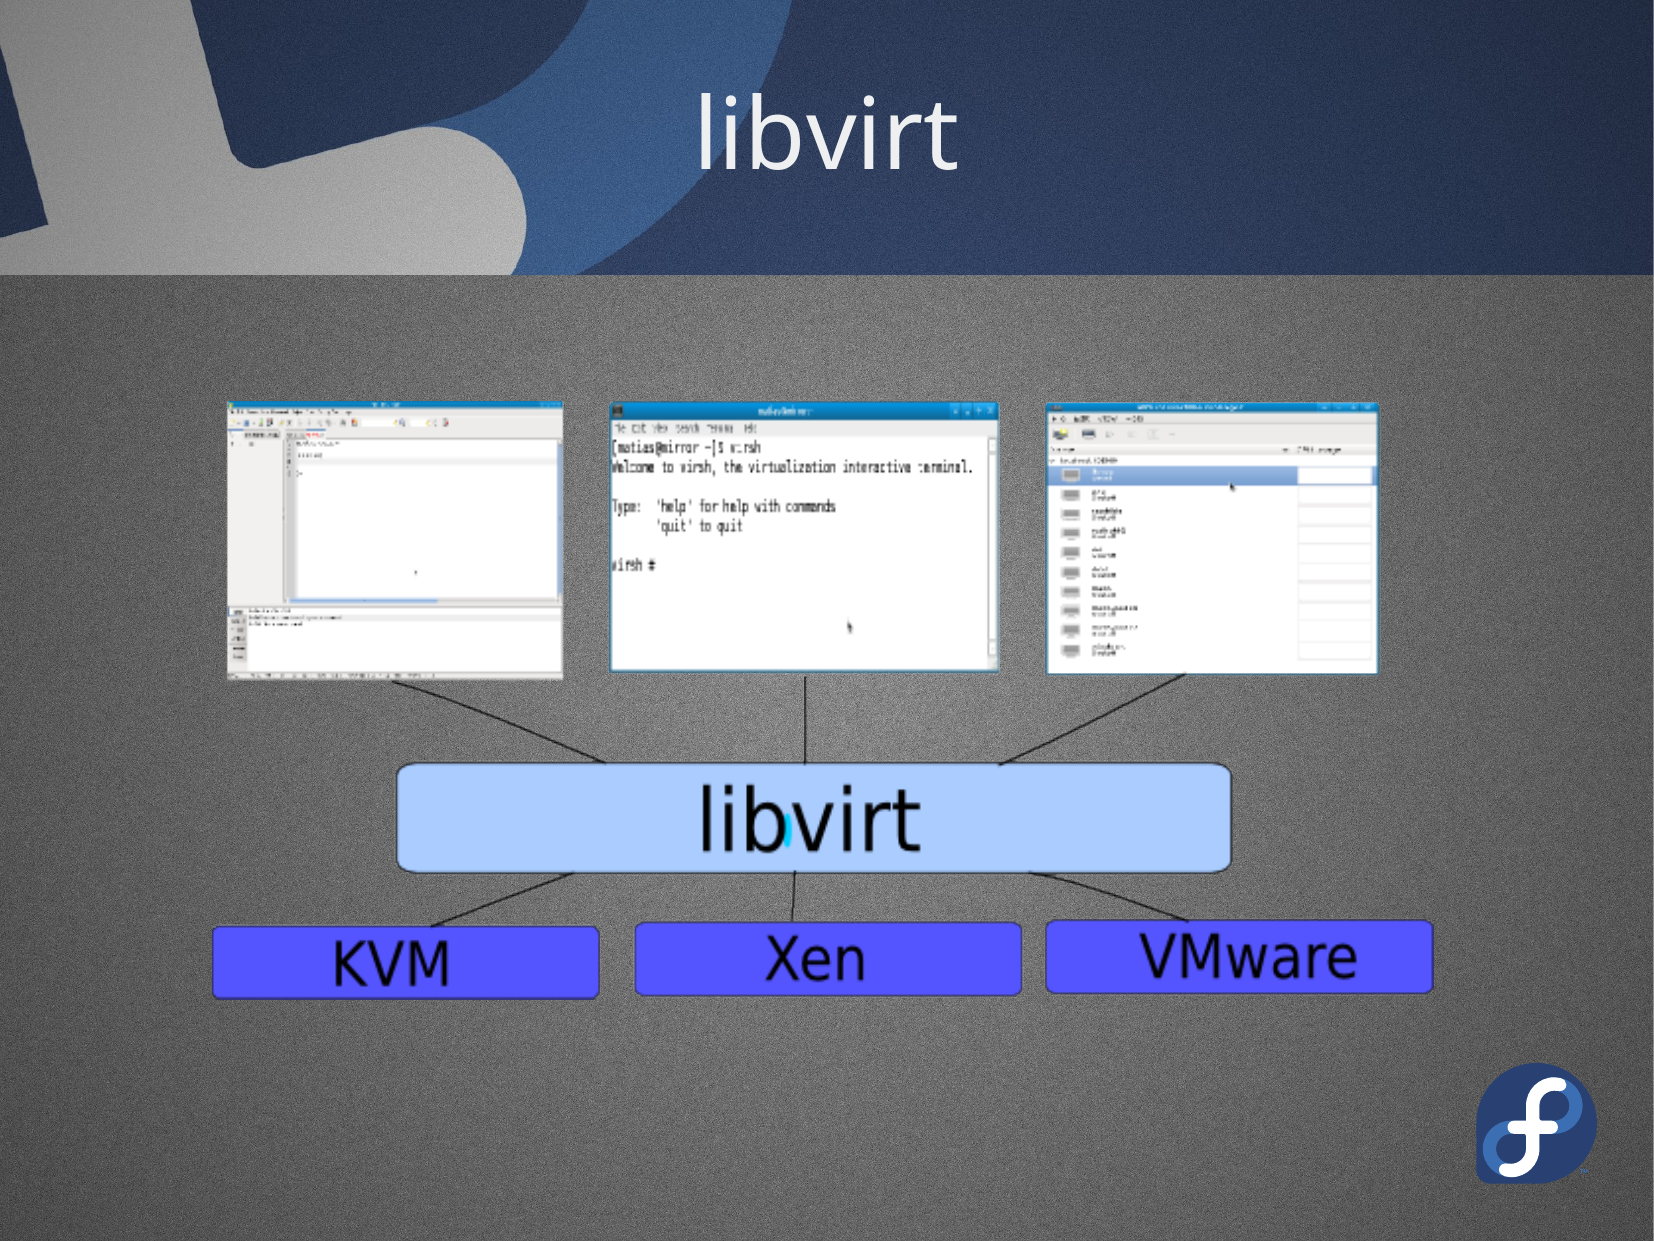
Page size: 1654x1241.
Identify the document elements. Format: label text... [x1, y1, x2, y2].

picture [0, 0, 1654, 1241]
text_box libvirt [88, 29, 1565, 237]
